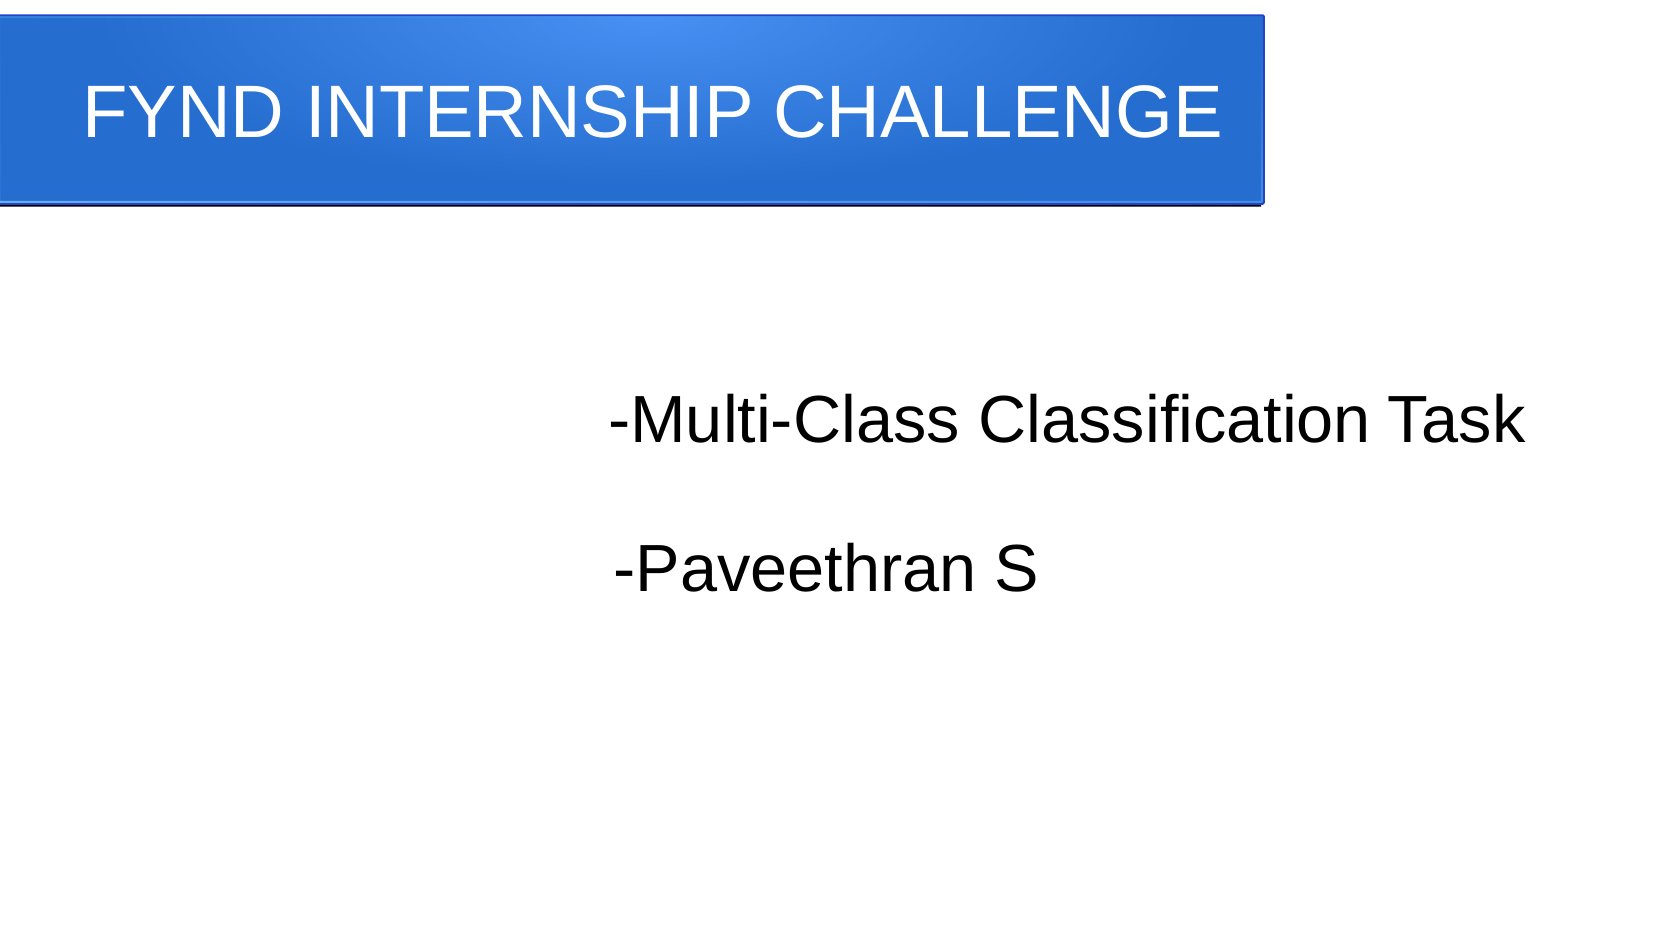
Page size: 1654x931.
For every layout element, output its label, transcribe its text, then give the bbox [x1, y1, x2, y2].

subtitle -Multi-Class Classification Task -Paveethran S [82, 224, 1571, 764]
title FYND INTERNSHIP CHALLENGE [82, 35, 1235, 189]
